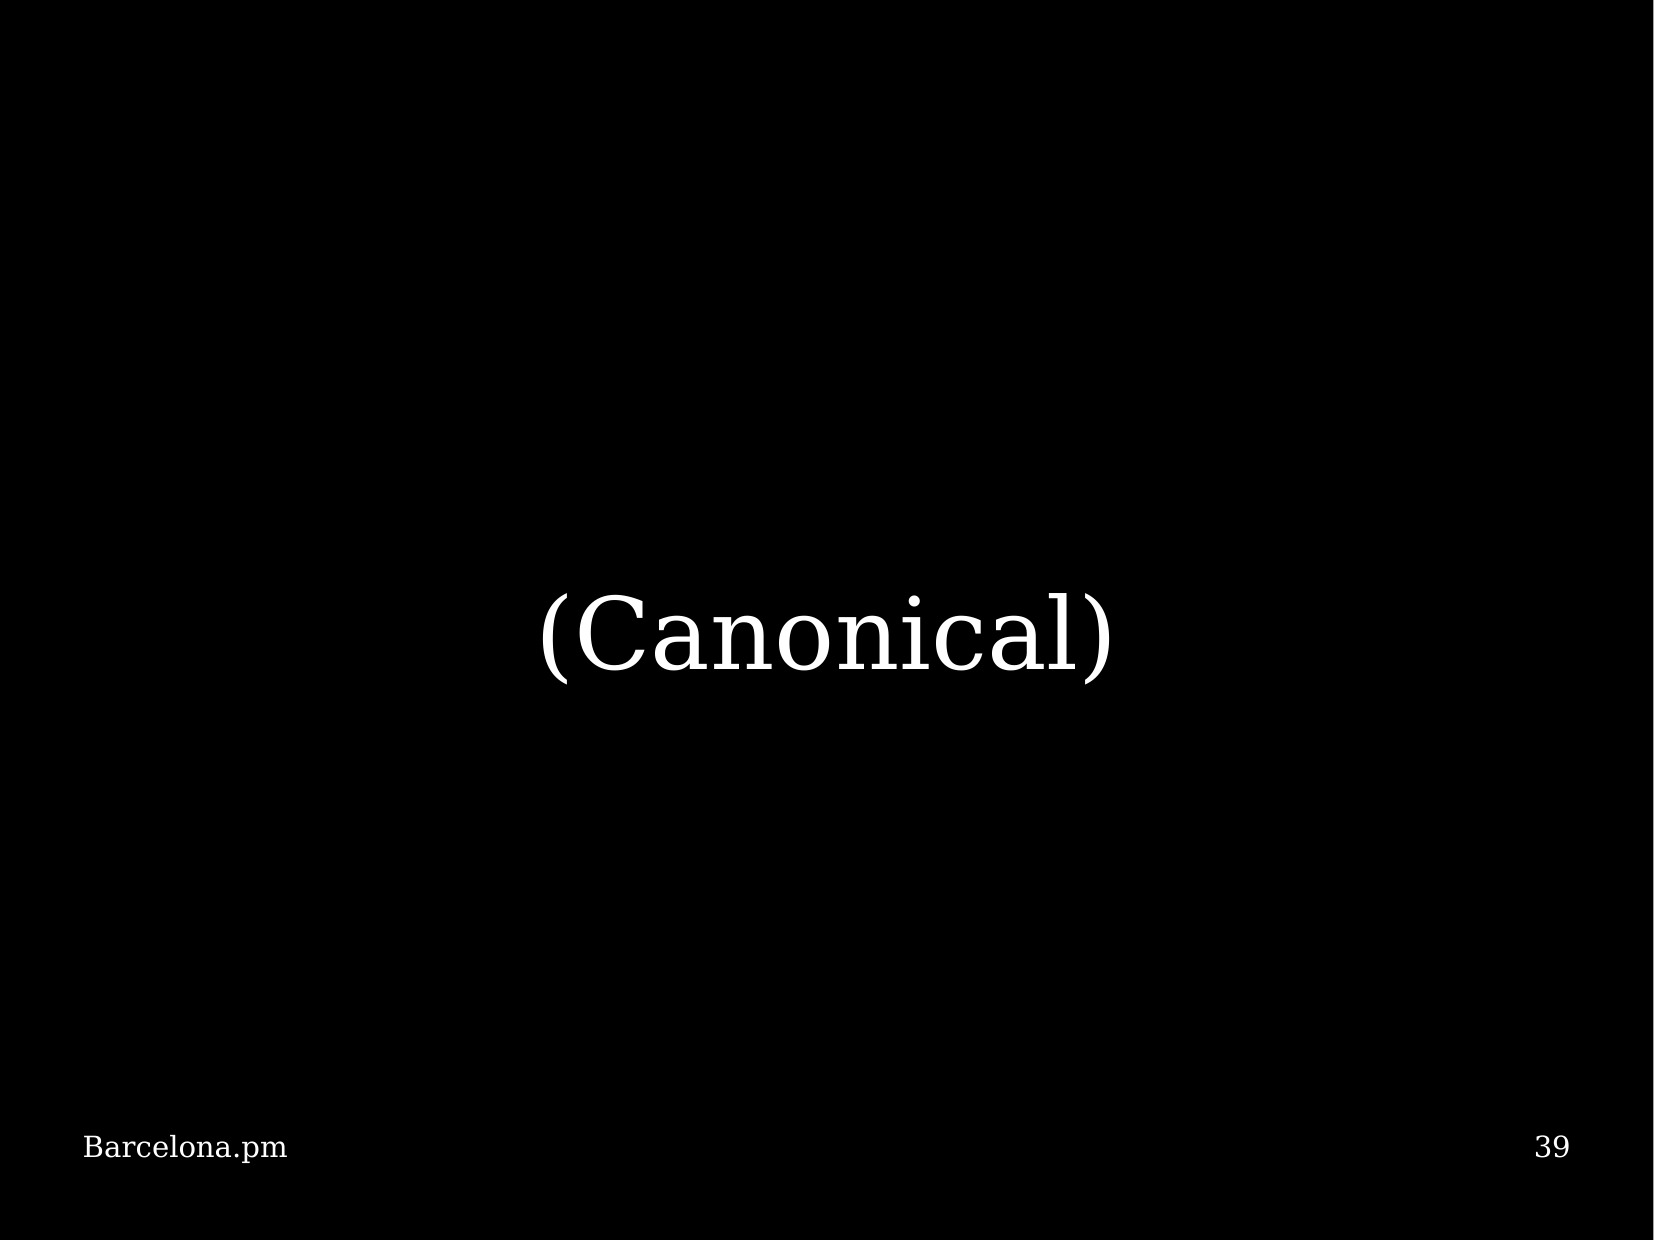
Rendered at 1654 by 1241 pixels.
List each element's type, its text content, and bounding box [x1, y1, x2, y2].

title (Canonical) [82, 116, 1571, 1124]
